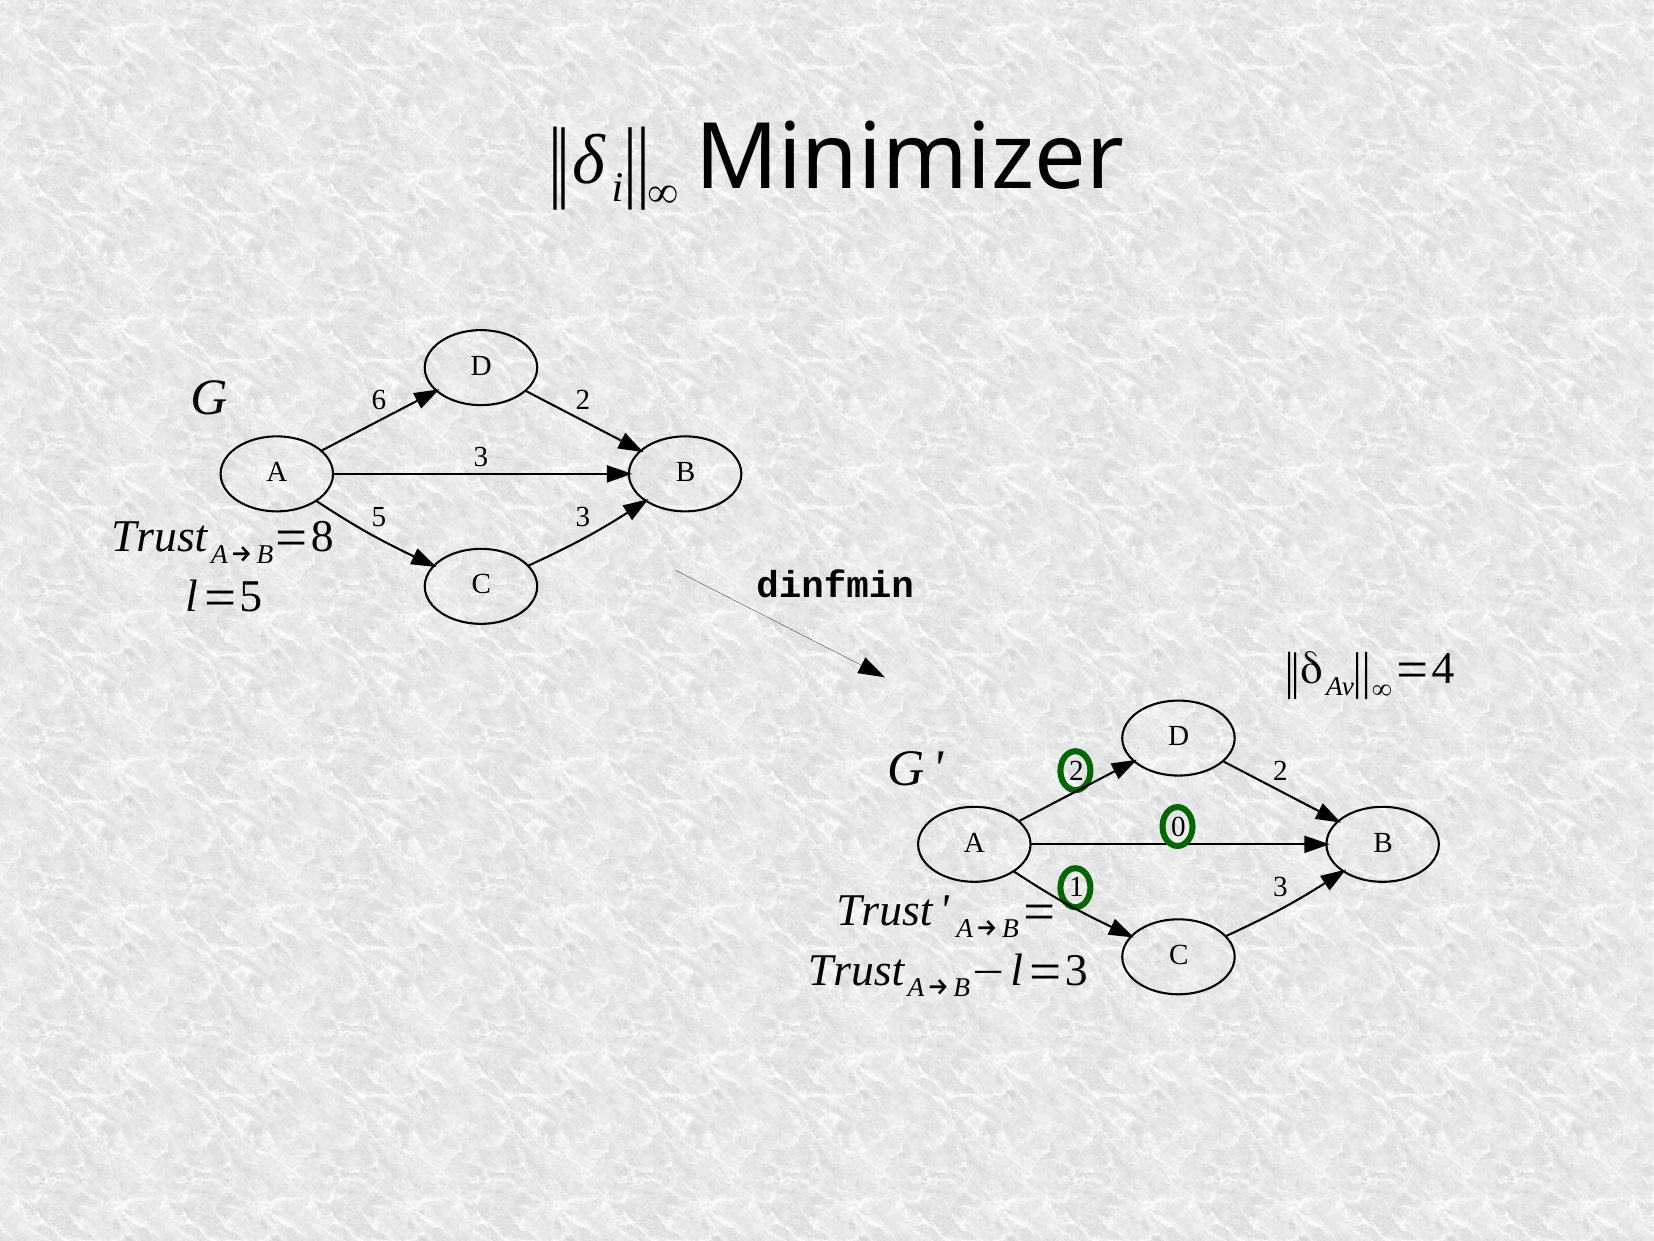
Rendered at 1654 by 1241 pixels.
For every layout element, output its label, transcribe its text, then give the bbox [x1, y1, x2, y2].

chart [1268, 643, 1467, 702]
chart [796, 886, 908, 1003]
chart [99, 512, 211, 622]
chart [523, 121, 698, 212]
chart [874, 740, 908, 798]
text_box dinfmin [751, 559, 931, 617]
chart [177, 369, 211, 427]
title Minimizer [82, 49, 1571, 257]
picture [0, 0, 1654, 1241]
